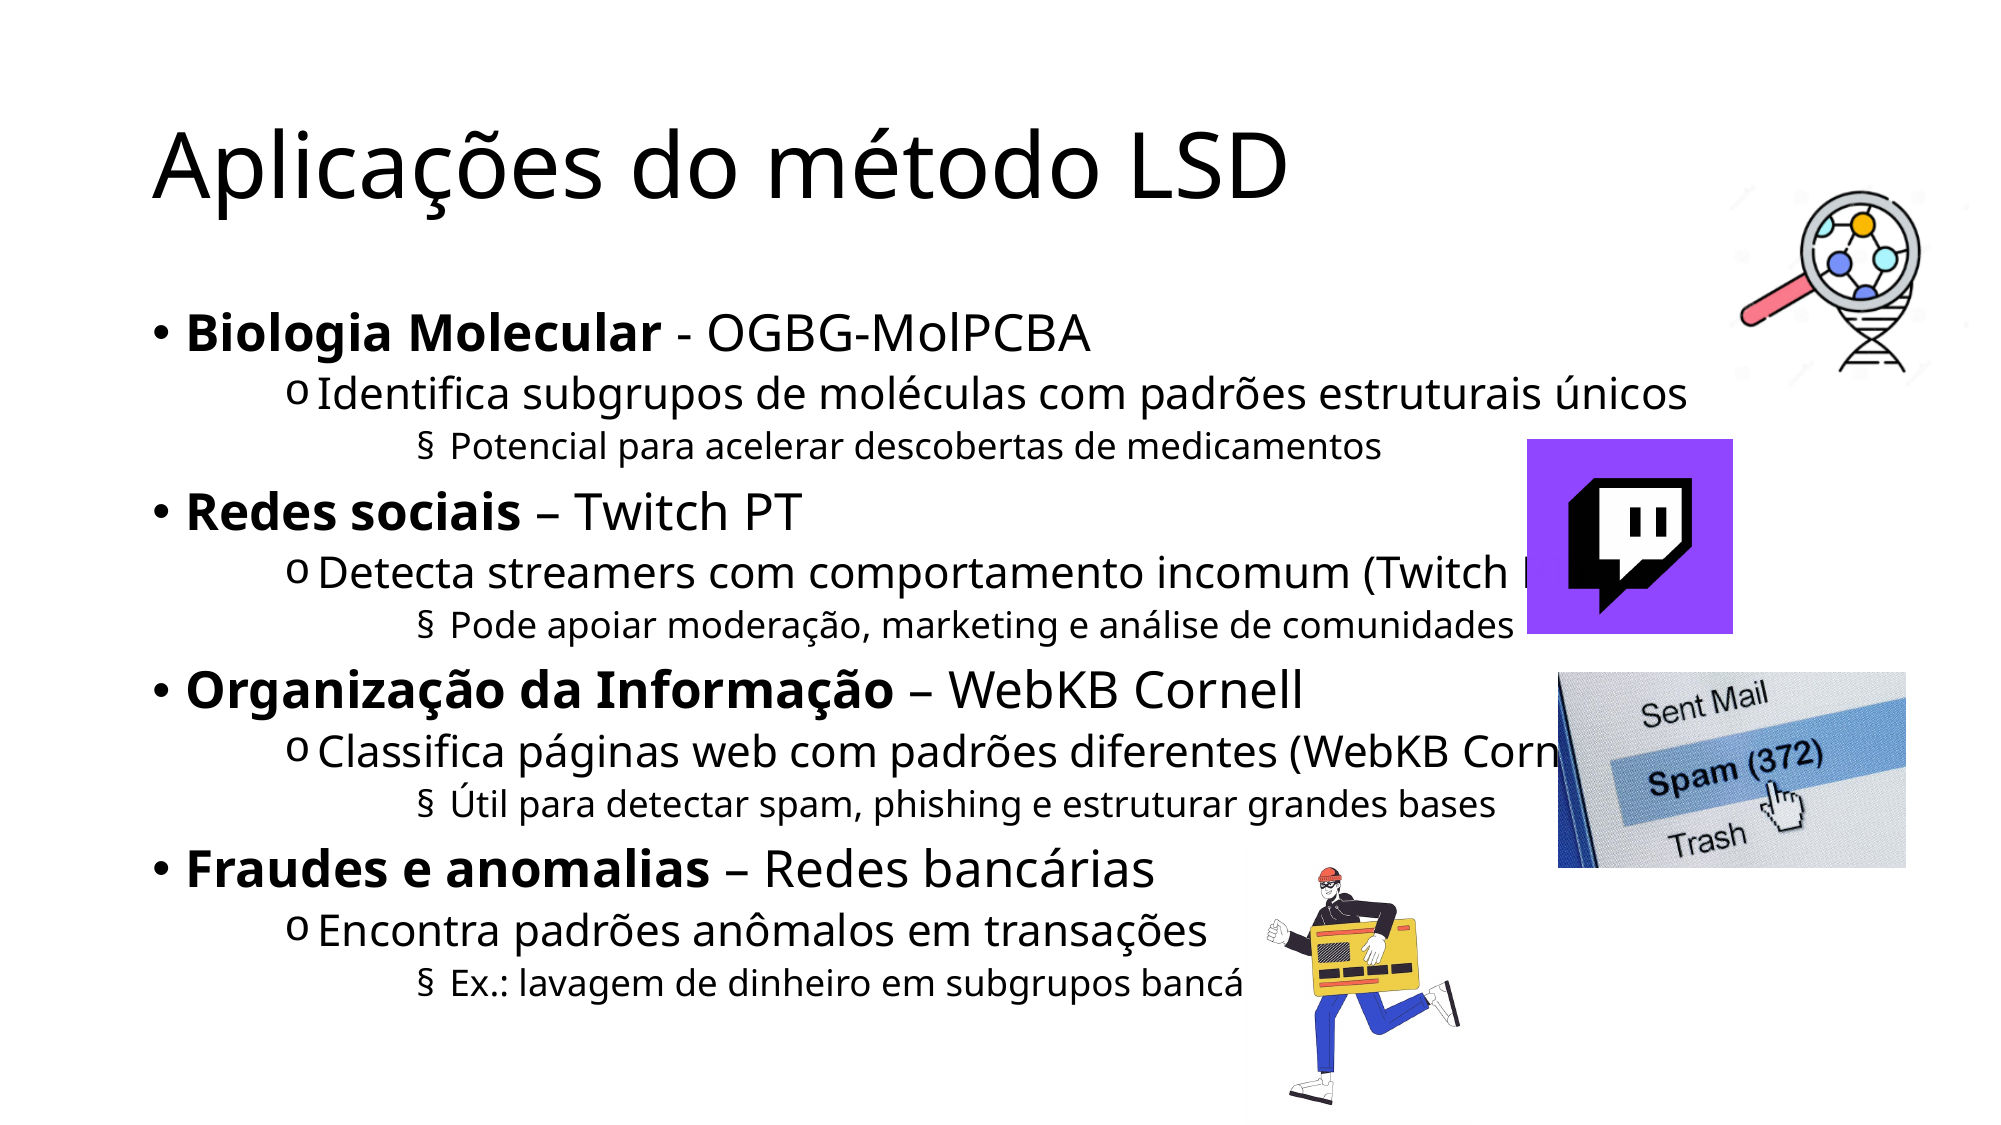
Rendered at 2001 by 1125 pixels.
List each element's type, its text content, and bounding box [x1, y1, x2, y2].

title Aplicações do método LSD [137, 59, 1863, 278]
picture [1243, 848, 1472, 1125]
list Biologia Molecular - OGBG-MolPCBA Identifica subgrupos de moléculas com padrões estruturais únicos Potencial para acelerar descobertas de medicamentos Redes sociais – Twitch PT Detecta streamers com comportamento incomum (Twitch PT) Pode apoiar moderação, marketing e análise de comunidades Organização da Informação – WebKB Cornell Classifica páginas web com padrões diferentes (WebKB Cornell) Útil para detectar spam, phishing e estruturar grandes bases Fraudes e anomalias – Redes bancárias Encontra padrões anômalos em transações Ex.: lavagem de dinheiro em subgrupos bancários [137, 299, 1863, 1014]
picture [1711, 157, 1969, 402]
picture [1527, 439, 1733, 634]
picture [1558, 672, 1906, 868]
